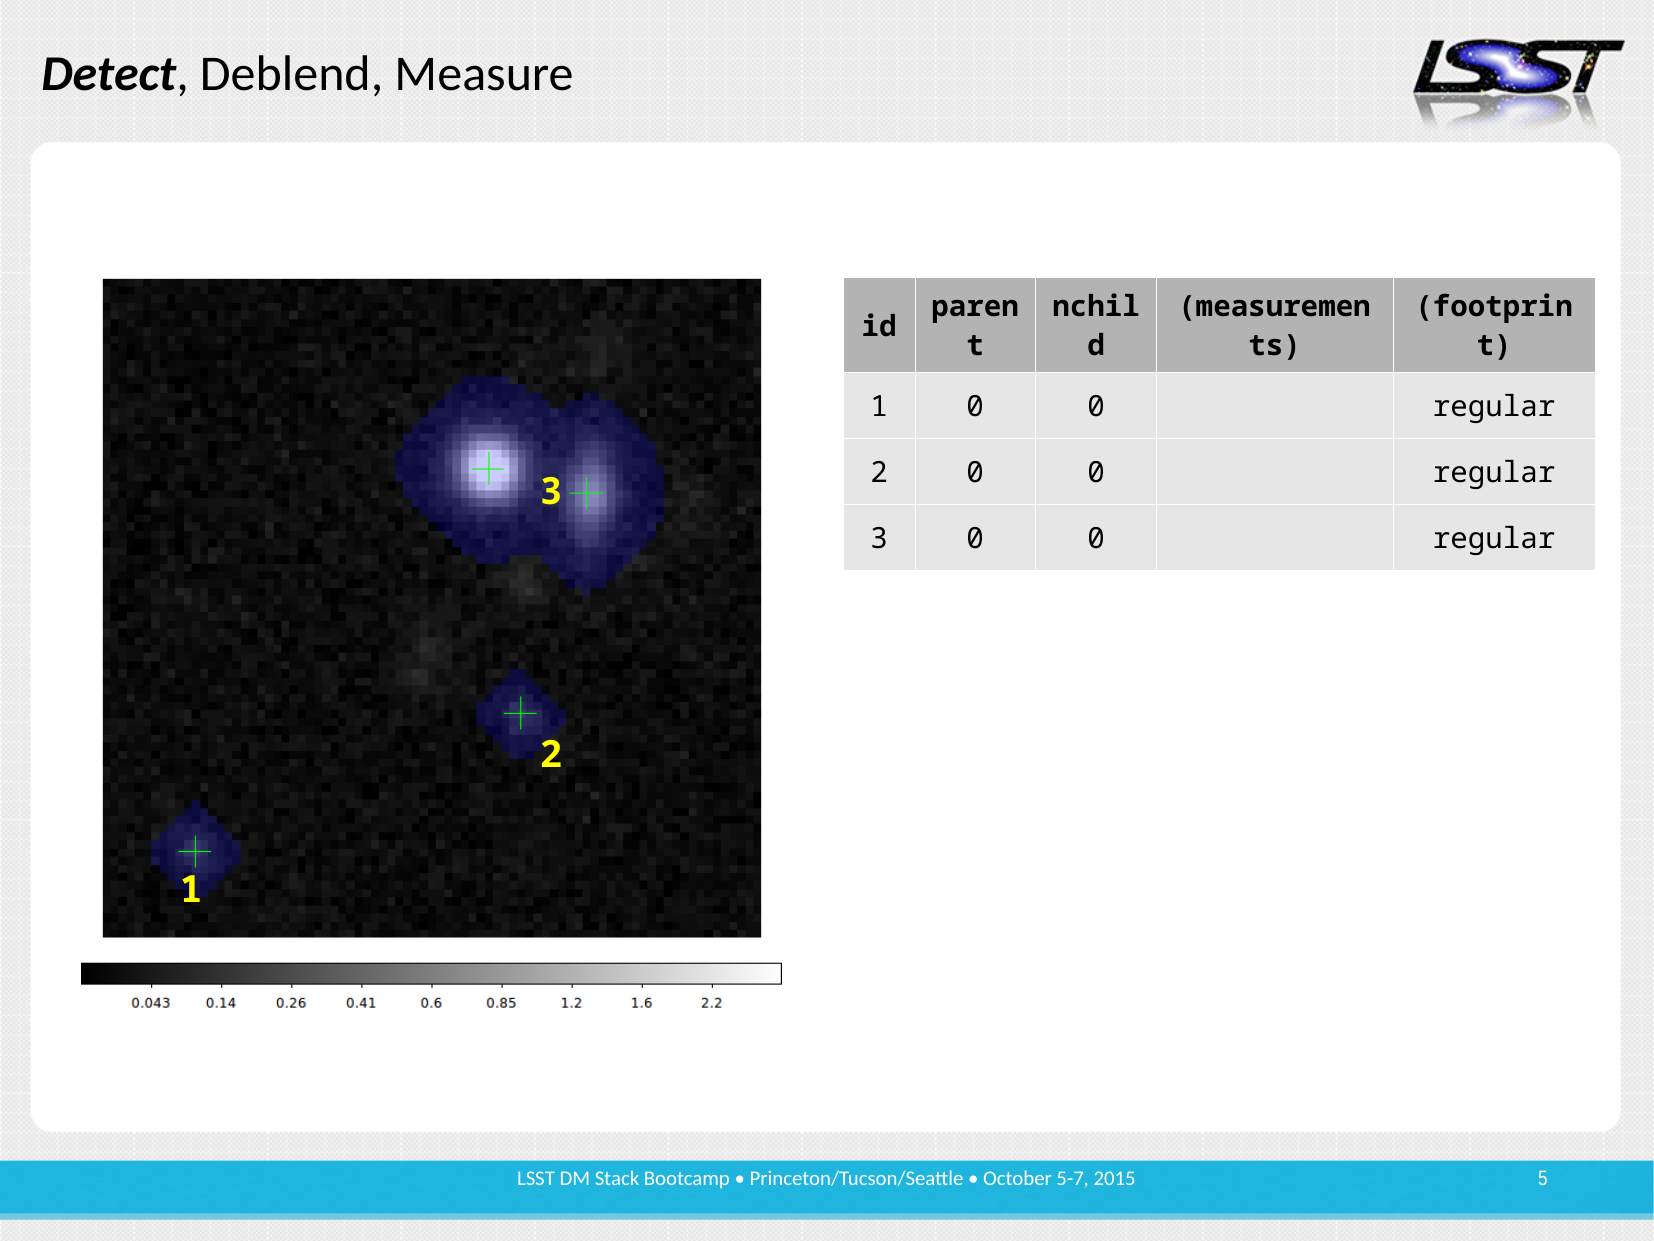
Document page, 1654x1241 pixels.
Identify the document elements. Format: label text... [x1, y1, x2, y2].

table_header (footprint) [1394, 278, 1595, 372]
text_box 3 [525, 457, 574, 511]
table_cell 0 [1036, 505, 1156, 570]
table_header (measurements) [1157, 278, 1393, 372]
table_cell regular [1394, 439, 1595, 504]
table_cell 3 [844, 505, 915, 570]
table_cell 0 [916, 505, 1035, 570]
table_cell [1157, 373, 1393, 438]
table_header parent [916, 278, 1035, 372]
table_cell 0 [916, 373, 1035, 438]
table_header nchild [1036, 278, 1156, 372]
text_box 1 [165, 855, 214, 908]
table_cell 0 [916, 439, 1035, 504]
table_header id [844, 278, 915, 372]
text_box 2 [525, 720, 574, 773]
picture [0, 0, 1654, 1241]
table_cell 2 [844, 439, 915, 504]
table_cell regular [1394, 505, 1595, 570]
table_cell 0 [1036, 439, 1156, 504]
table_cell regular [1394, 373, 1595, 438]
table_cell [1157, 505, 1393, 570]
table_cell 1 [844, 373, 915, 438]
table_cell [1157, 439, 1393, 504]
title Detect, Deblend, Measure [41, 27, 1161, 129]
table_cell 0 [1036, 373, 1156, 438]
